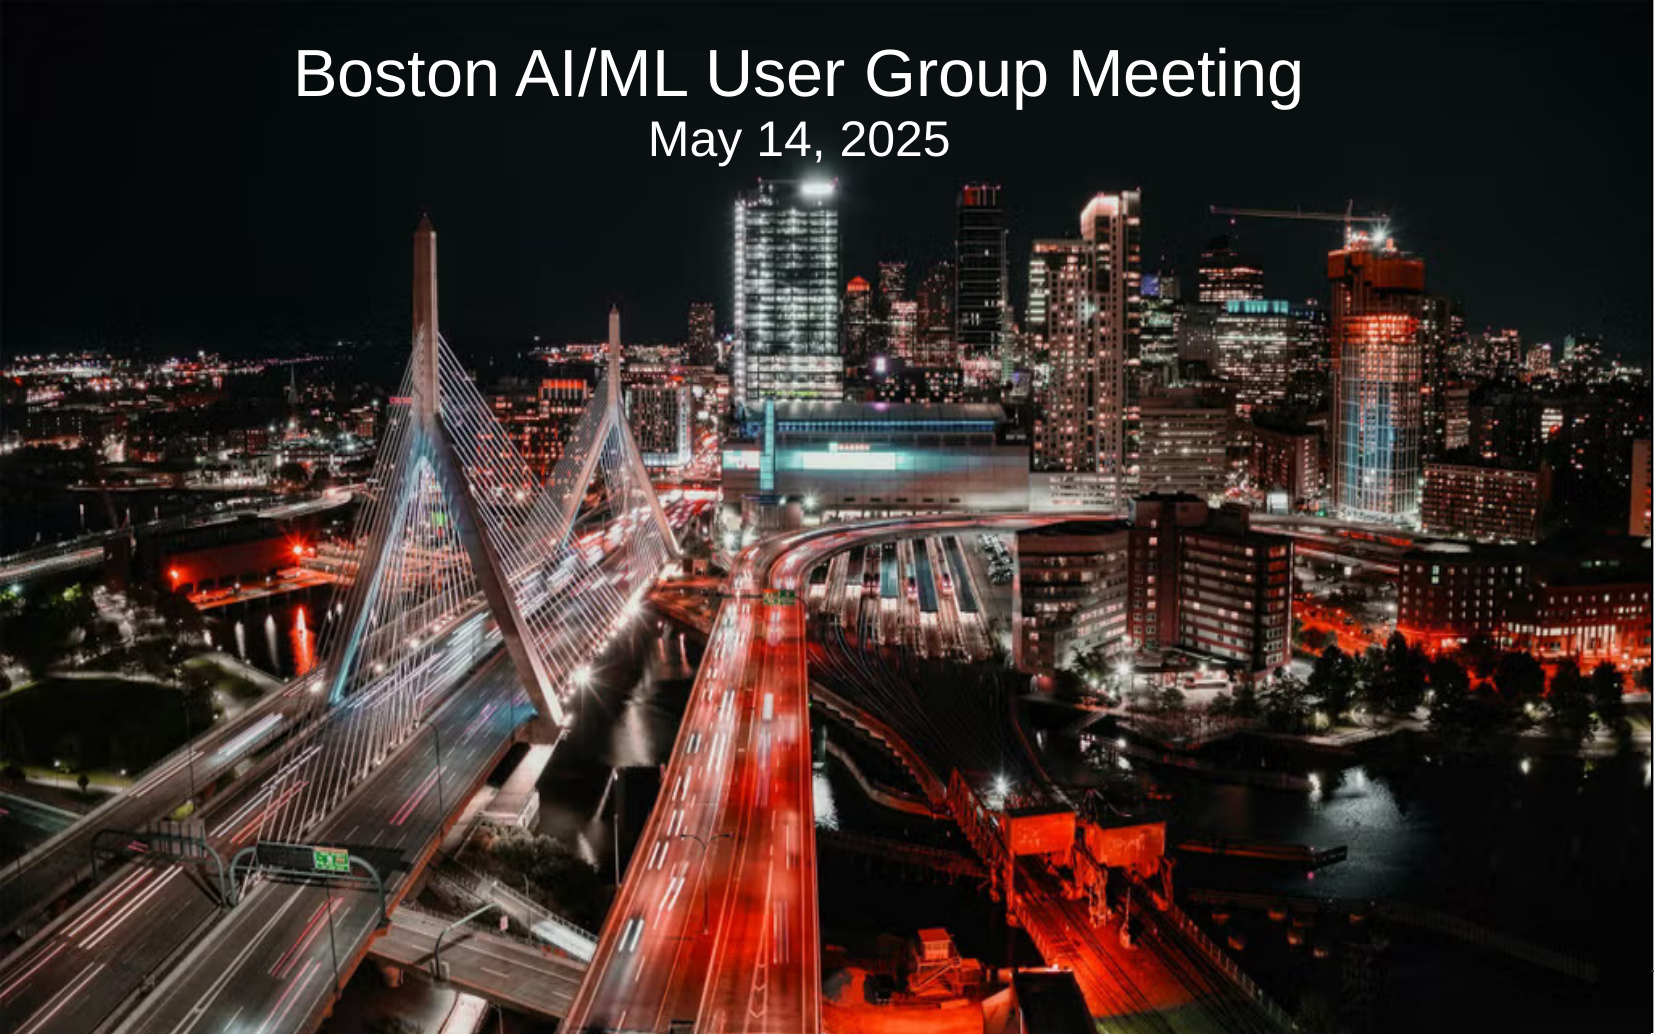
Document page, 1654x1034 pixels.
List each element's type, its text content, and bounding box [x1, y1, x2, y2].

title Boston AI/ML User Group Meeting May 14, 2025 [61, 36, 1538, 167]
picture [0, 0, 1651, 1034]
